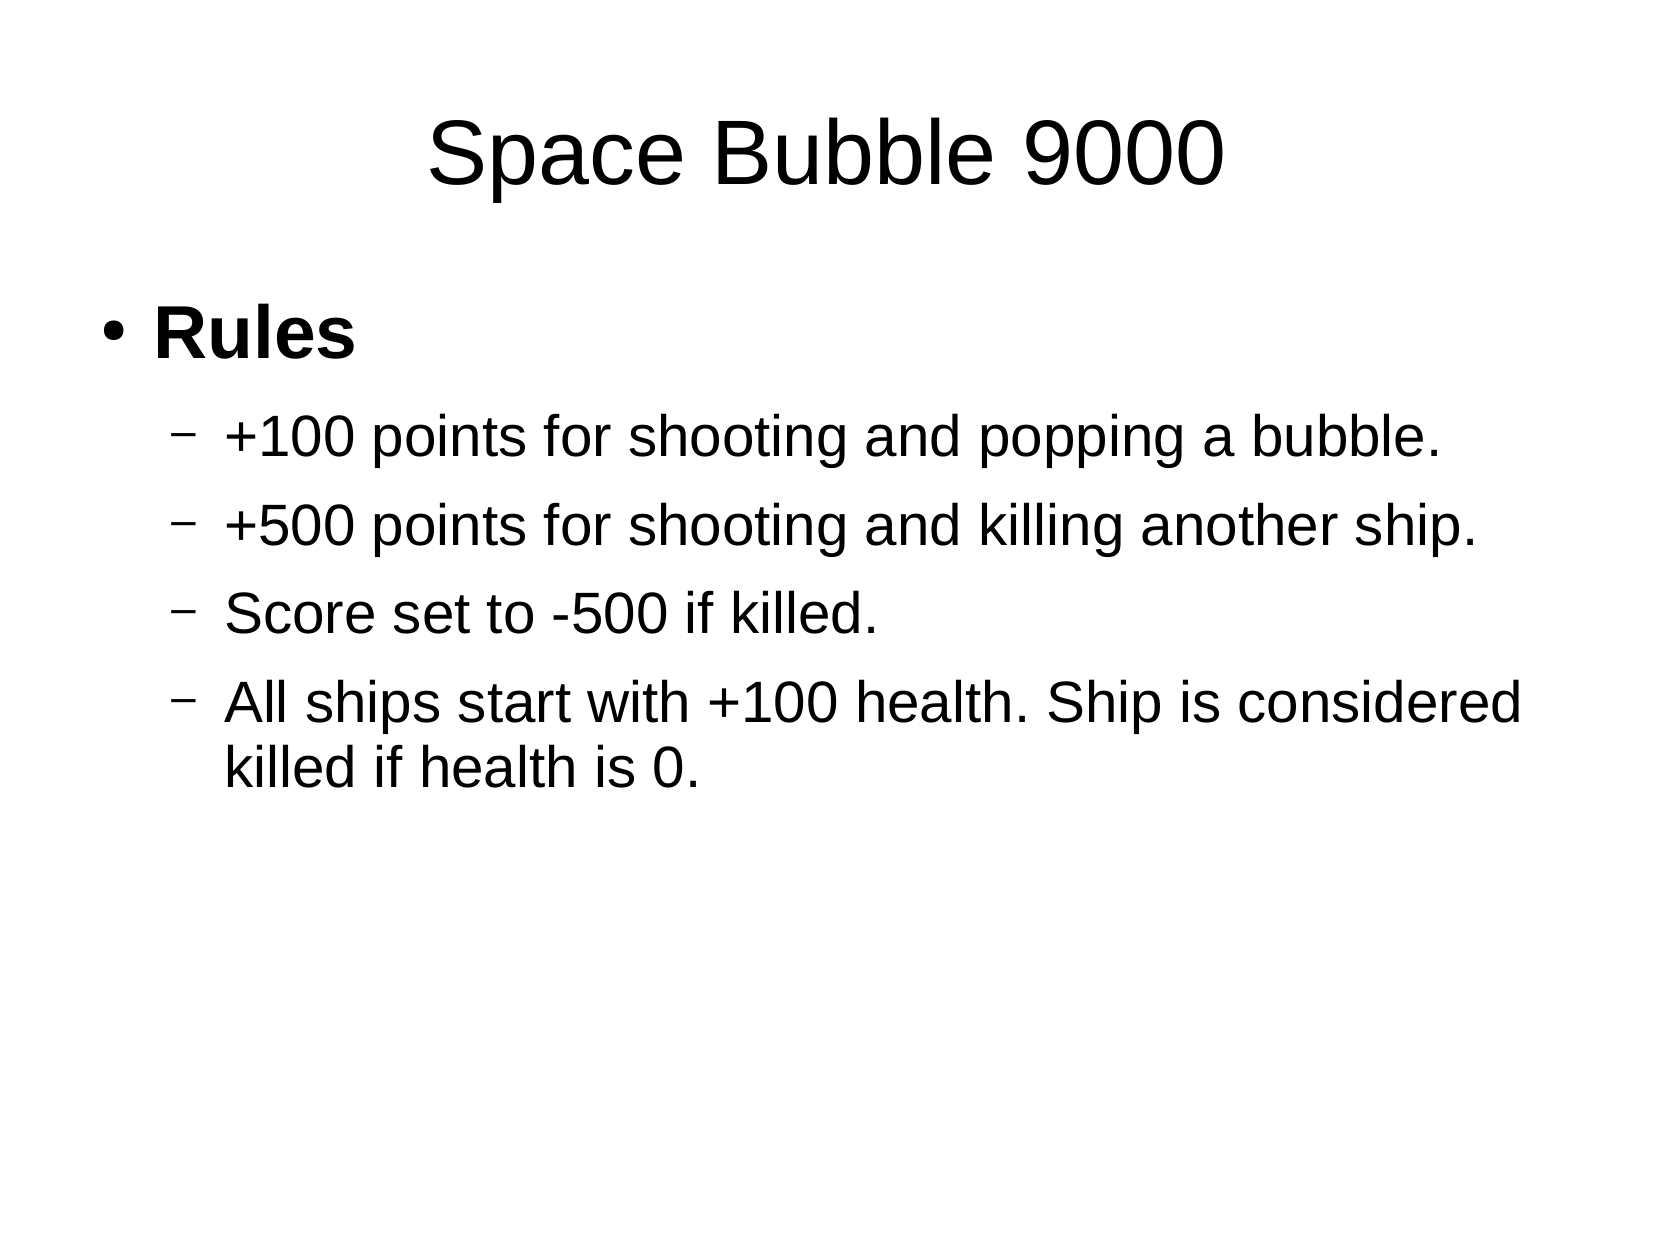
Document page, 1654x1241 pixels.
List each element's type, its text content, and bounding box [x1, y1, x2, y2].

list Rules +100 points for shooting and popping a bubble. +500 points for shooting and killing another ship. Score set to -500 if killed. All ships start with +100 health. Ship is considered killed if health is 0. [82, 290, 1571, 1010]
title Space Bubble 9000 [82, 49, 1571, 257]
